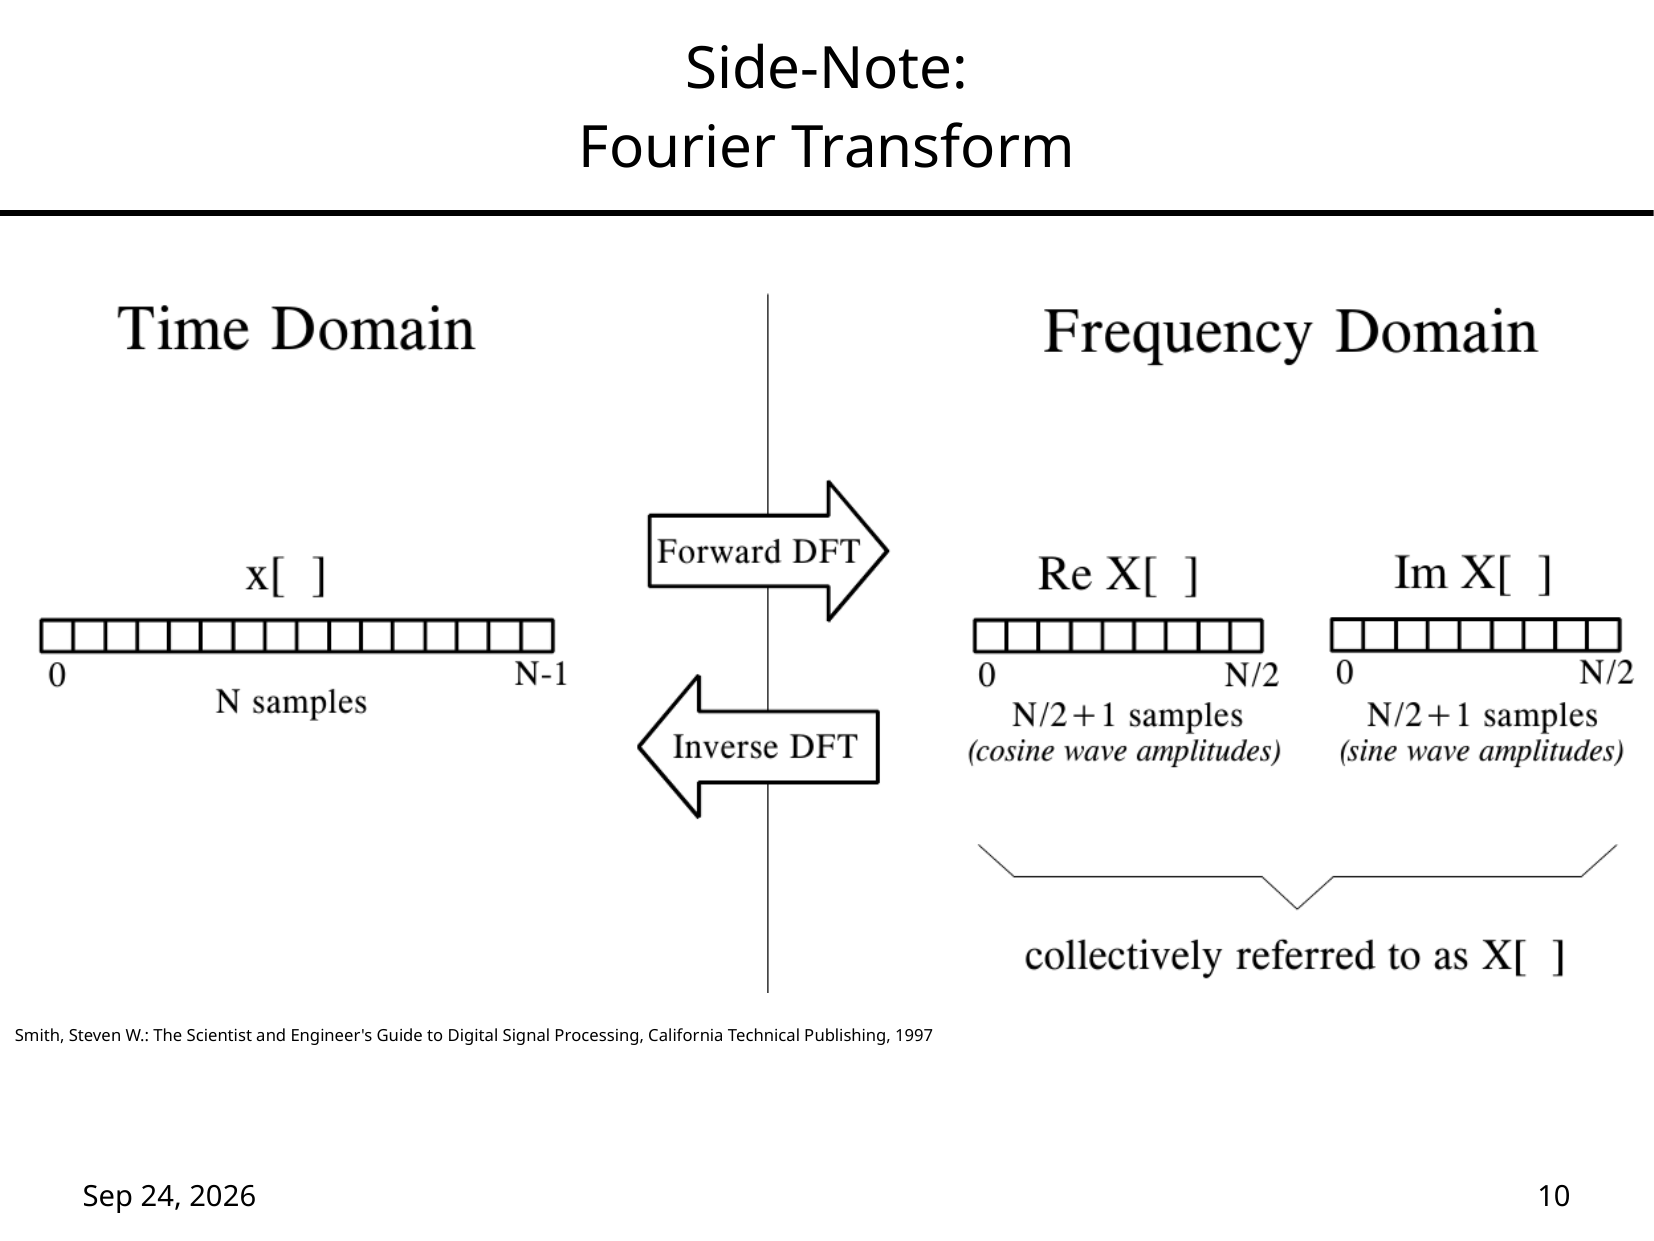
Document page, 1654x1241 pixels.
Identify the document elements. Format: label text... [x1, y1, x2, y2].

title Side-Note: Fourier Transform [82, 2, 1571, 210]
picture [0, 259, 1654, 993]
text_box Smith, Steven W.: The Scientist and Engineer's Guide to Digital Signal Processing, California Technical Publishing, 1997 [0, 1015, 897, 1053]
